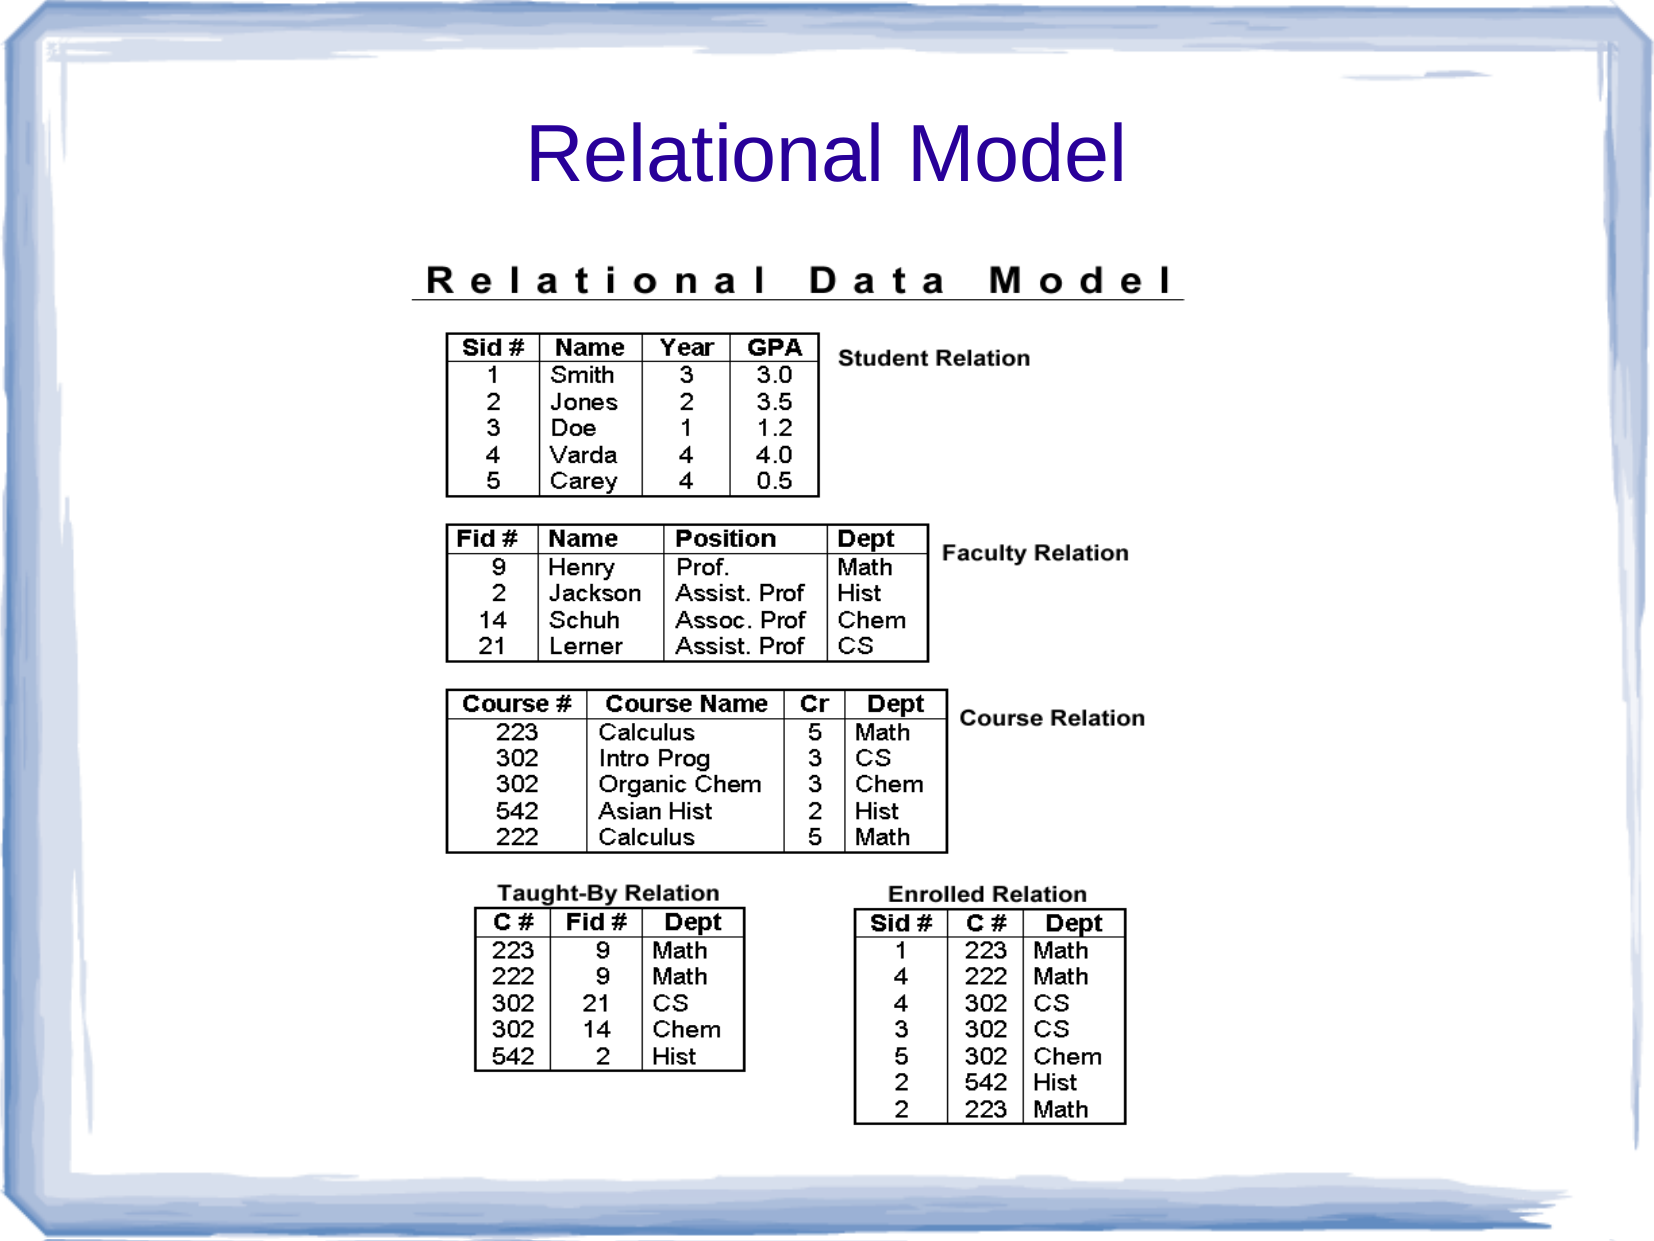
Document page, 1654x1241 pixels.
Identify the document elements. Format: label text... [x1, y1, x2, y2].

picture [0, 0, 1654, 1241]
title Relational Model [82, 56, 1571, 250]
